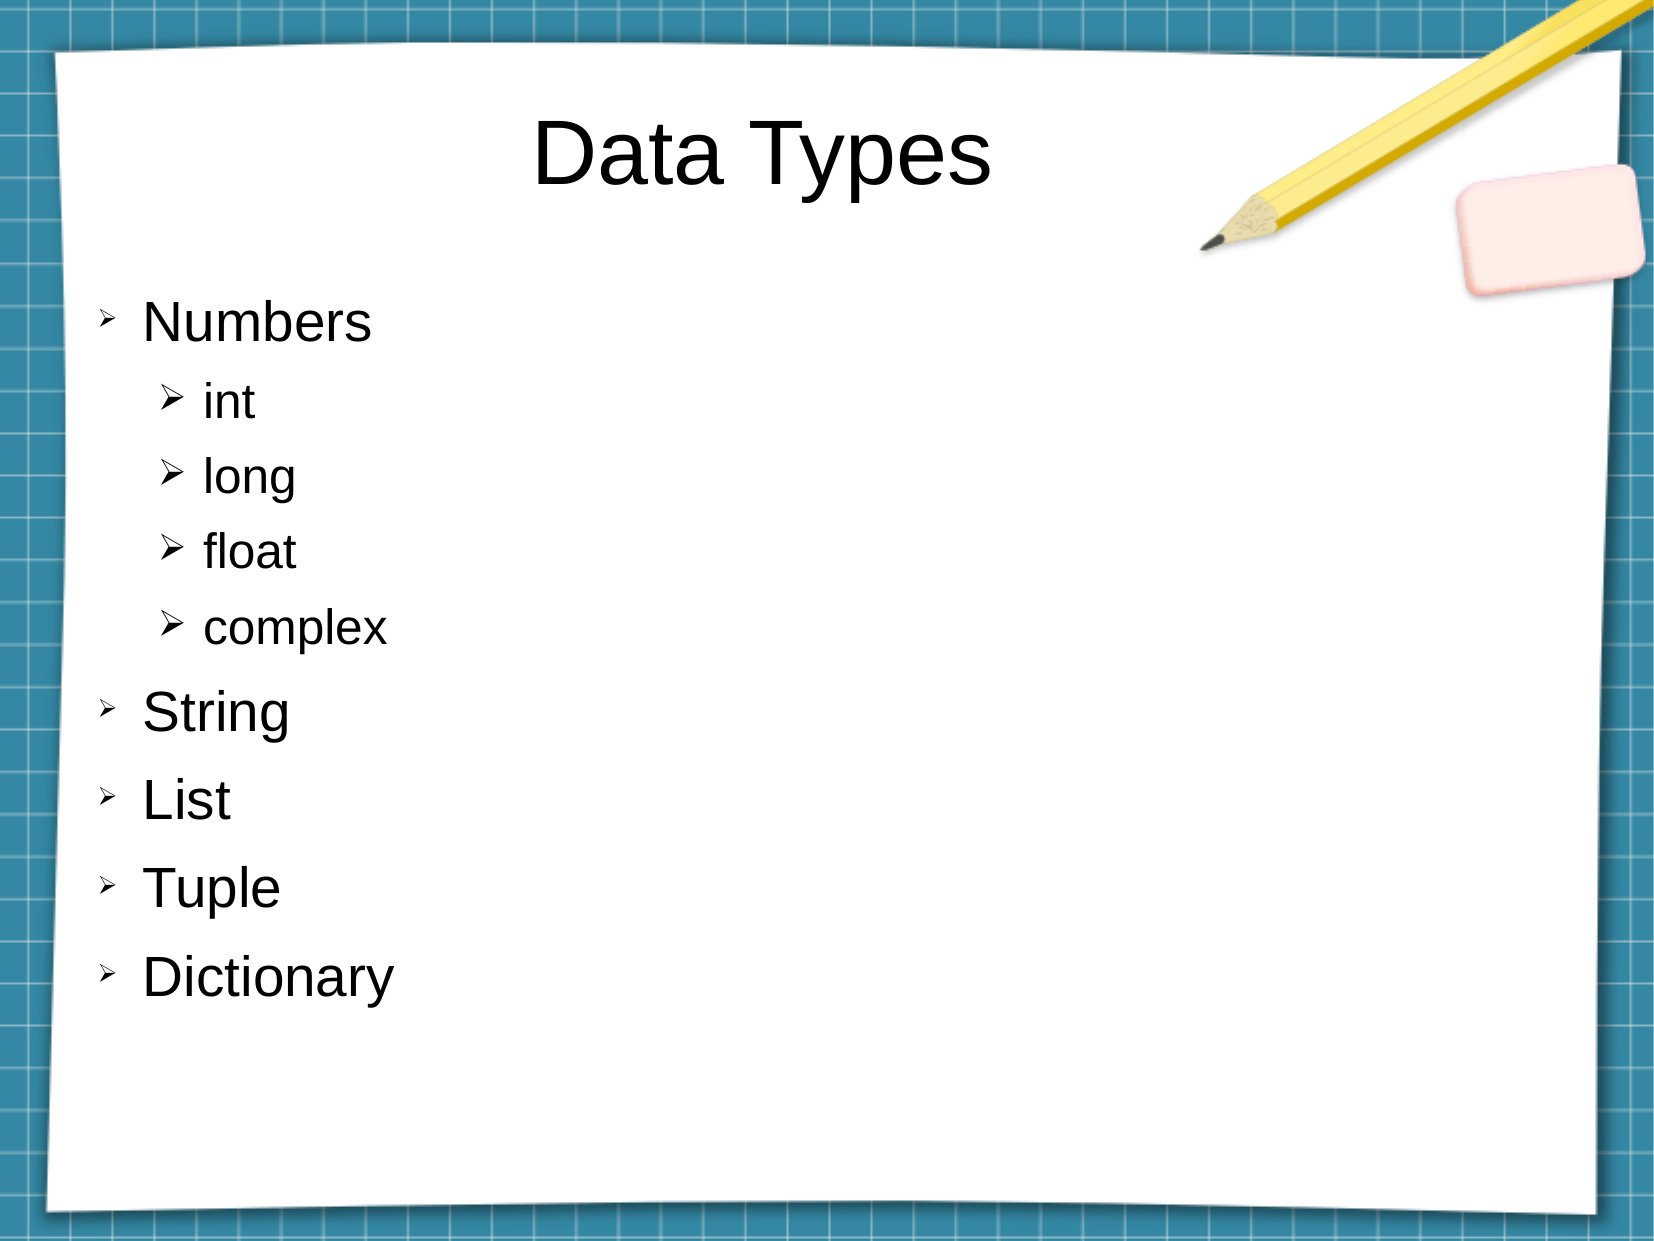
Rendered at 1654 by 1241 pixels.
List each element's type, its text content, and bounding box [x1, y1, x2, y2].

picture [0, 0, 1654, 1241]
list Numbers int long float complex String List Tuple Dictionary [82, 290, 1571, 1010]
title Data Types [82, 49, 1571, 257]
